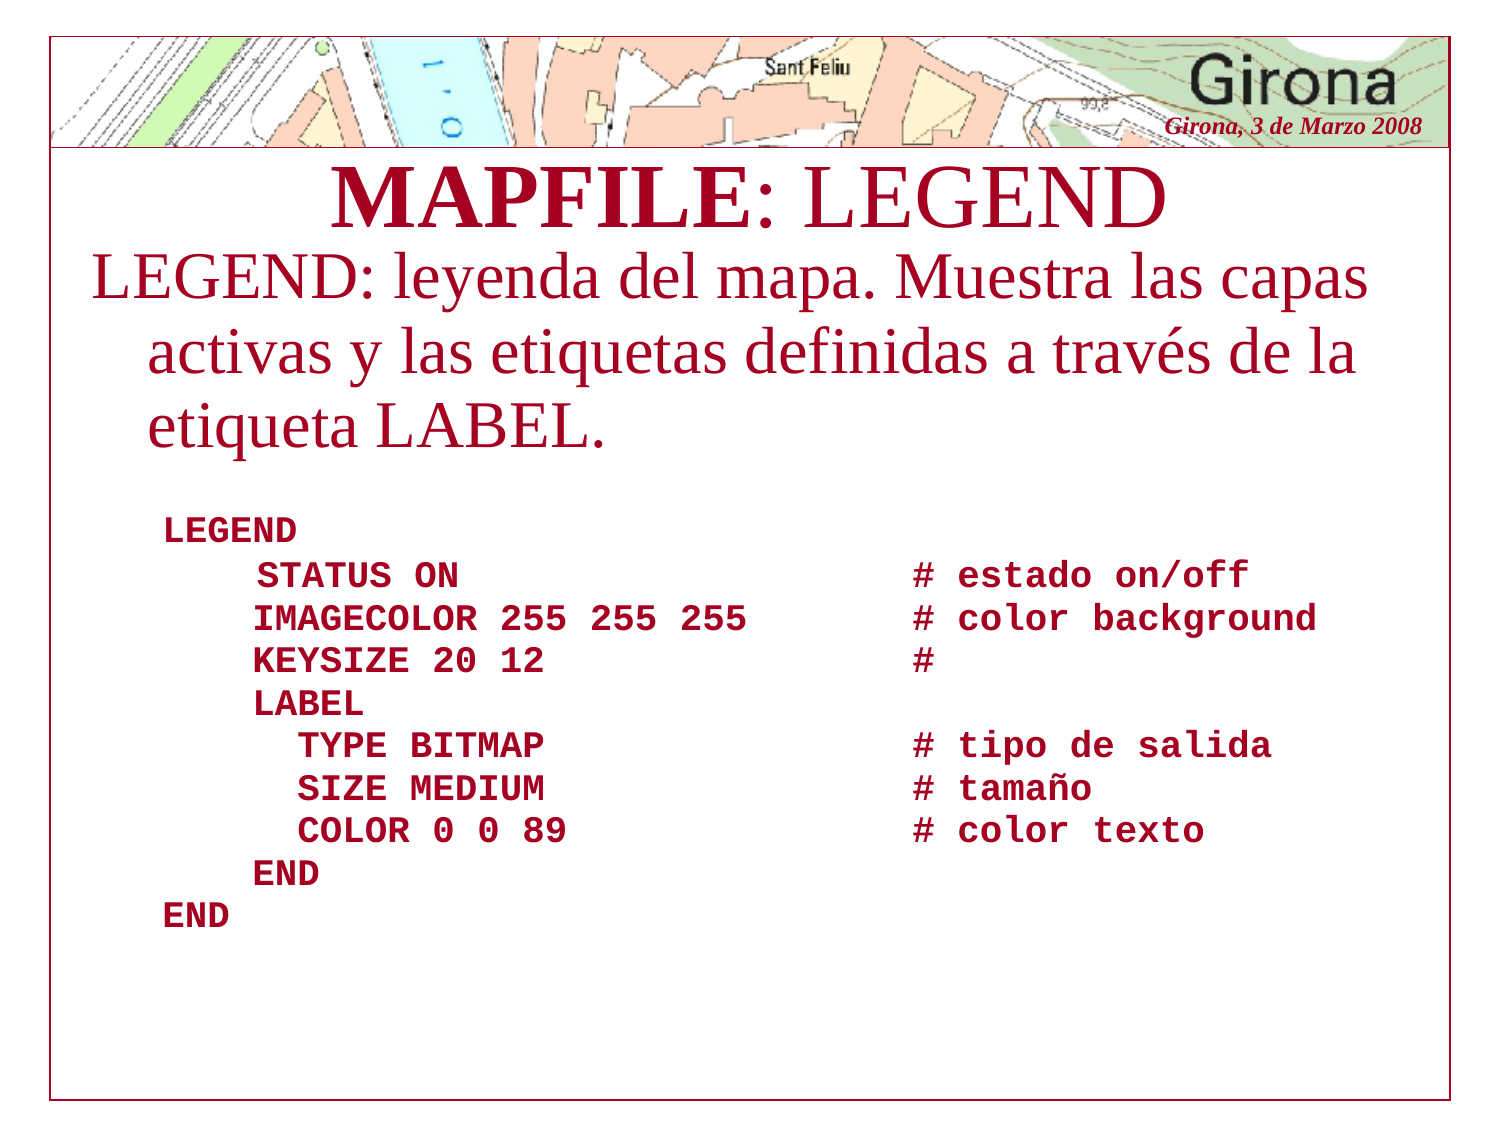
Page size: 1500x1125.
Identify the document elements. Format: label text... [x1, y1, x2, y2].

text_box LEGEND STATUS ON # estado on/off IMAGECOLOR 255 255 255 # color background KEYSIZE 20 12 # LABEL TYPE BITMAP # tipo de salida SIZE MEDIUM # tamaño COLOR 0 0 89 # color texto END END [147, 503, 1424, 947]
list LEGEND: leyenda del mapa. Muestra las capas activas y las etiquetas definidas a través de la etiqueta LABEL. [76, 231, 1427, 497]
picture [51, 37, 1448, 147]
text_box MAPFILE: LEGEND [76, 149, 1424, 244]
